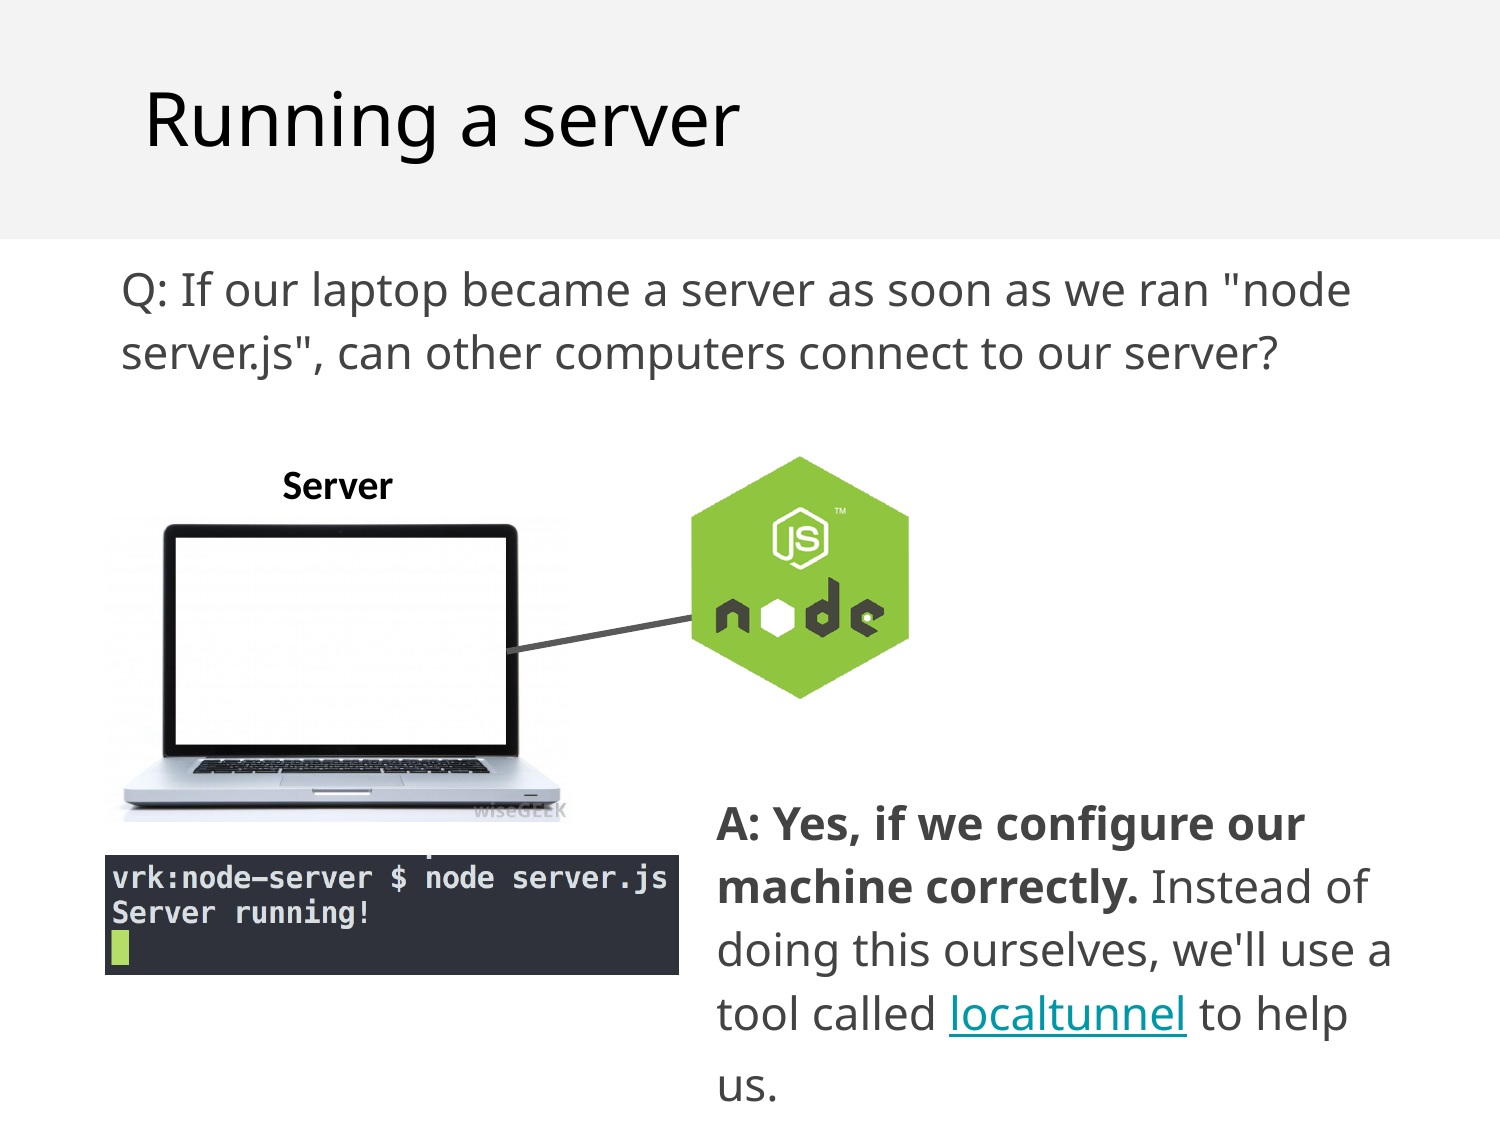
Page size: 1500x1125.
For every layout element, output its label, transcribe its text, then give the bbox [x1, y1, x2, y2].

list A: Yes, if we configure our machine correctly. Instead of doing this ourselves, we'll use a tool called localtunnel to help us. [701, 770, 1435, 1083]
picture [105, 855, 679, 975]
title Running a server [128, 56, 1372, 183]
picture [105, 517, 571, 822]
text_box Server [215, 426, 461, 540]
list Q: If our laptop became a server as soon as we ran "node server.js", can other computers connect to our server? [105, 237, 1396, 397]
picture [674, 453, 924, 703]
